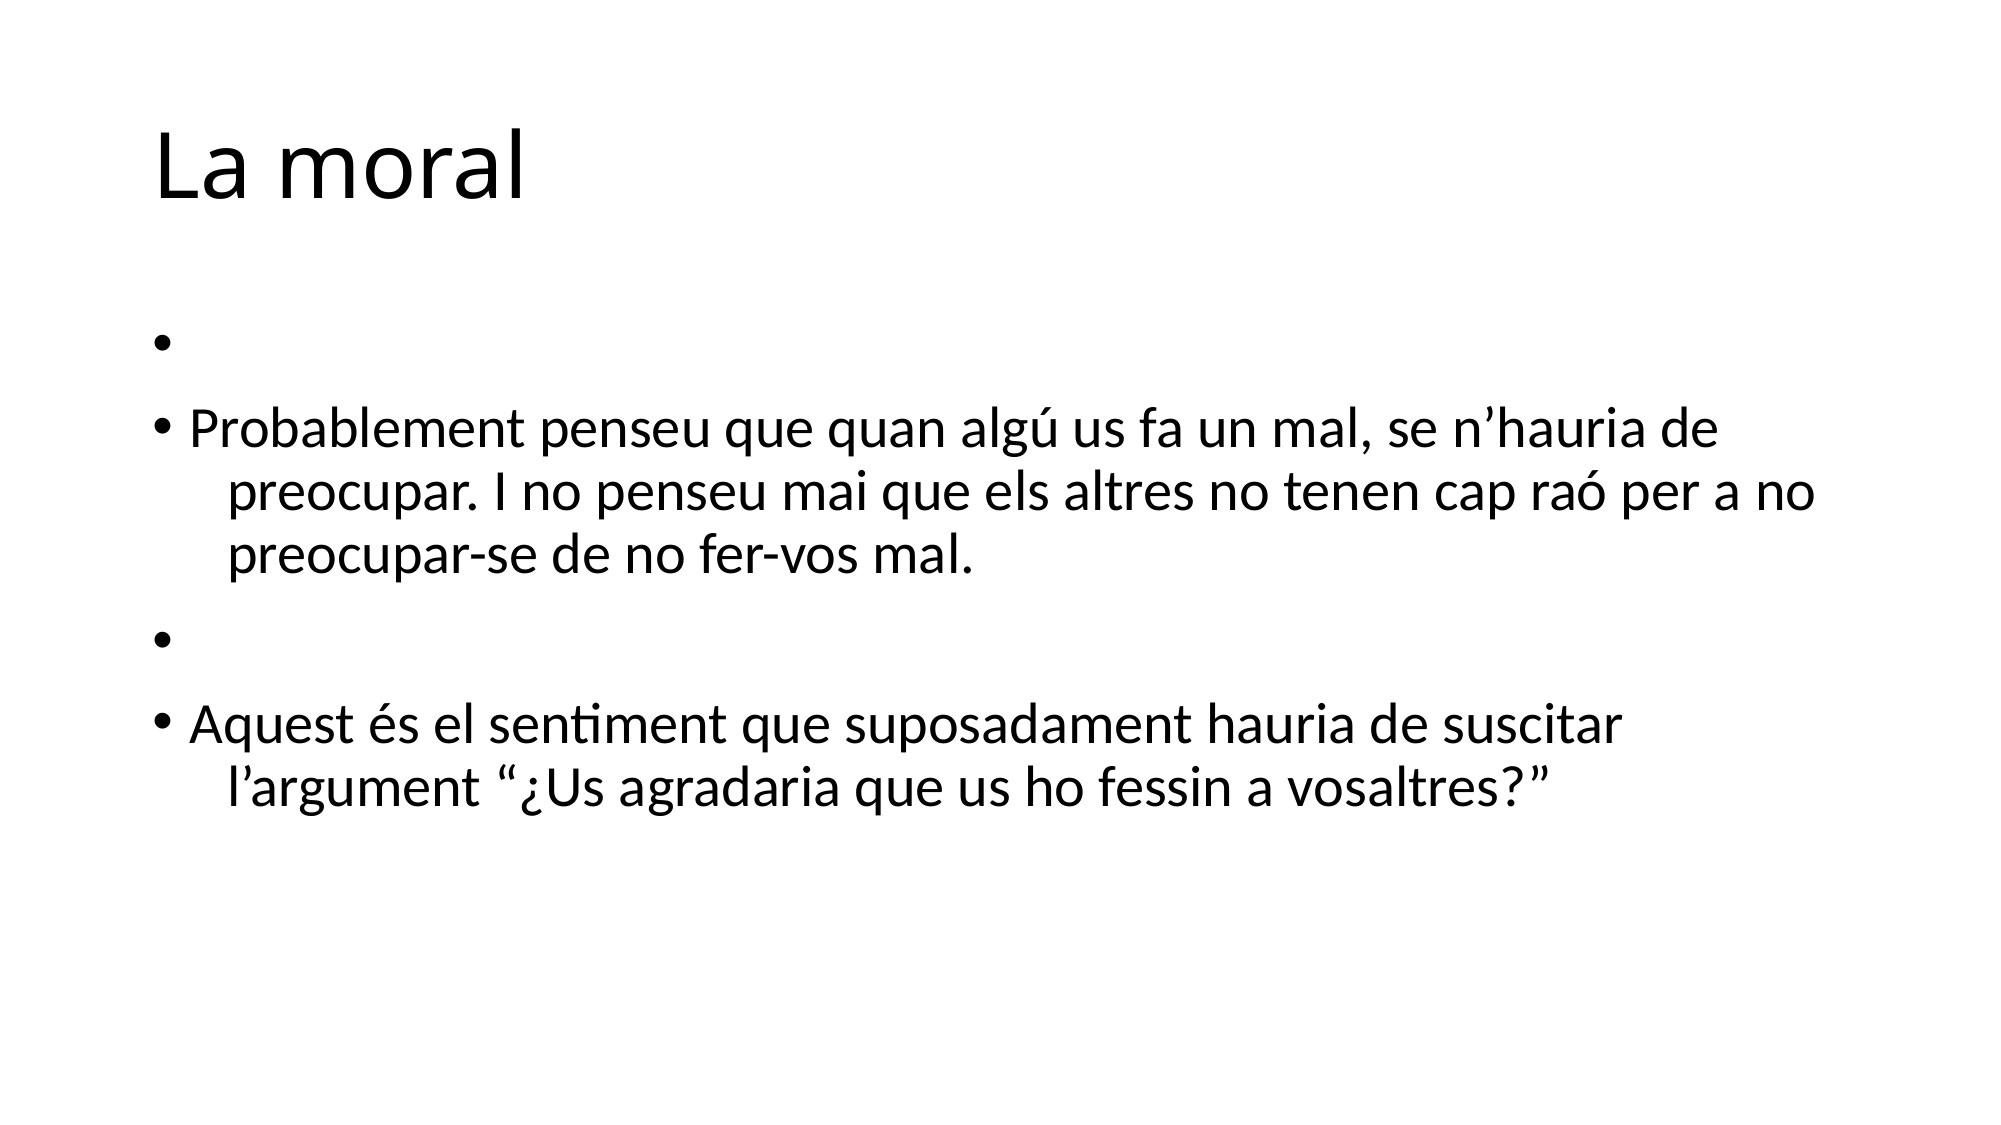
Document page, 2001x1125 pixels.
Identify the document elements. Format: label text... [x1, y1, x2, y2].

list Probablement penseu que quan algú us fa un mal, se n’hauria de preocupar. I no penseu mai que els altres no tenen cap raó per a no preocupar-se de no fer-vos mal. Aquest és el sentiment que suposadament hauria de suscitar l’argument “¿Us agradaria que us ho fessin a vosaltres?” [137, 299, 1863, 1014]
title La moral [137, 59, 1863, 278]
